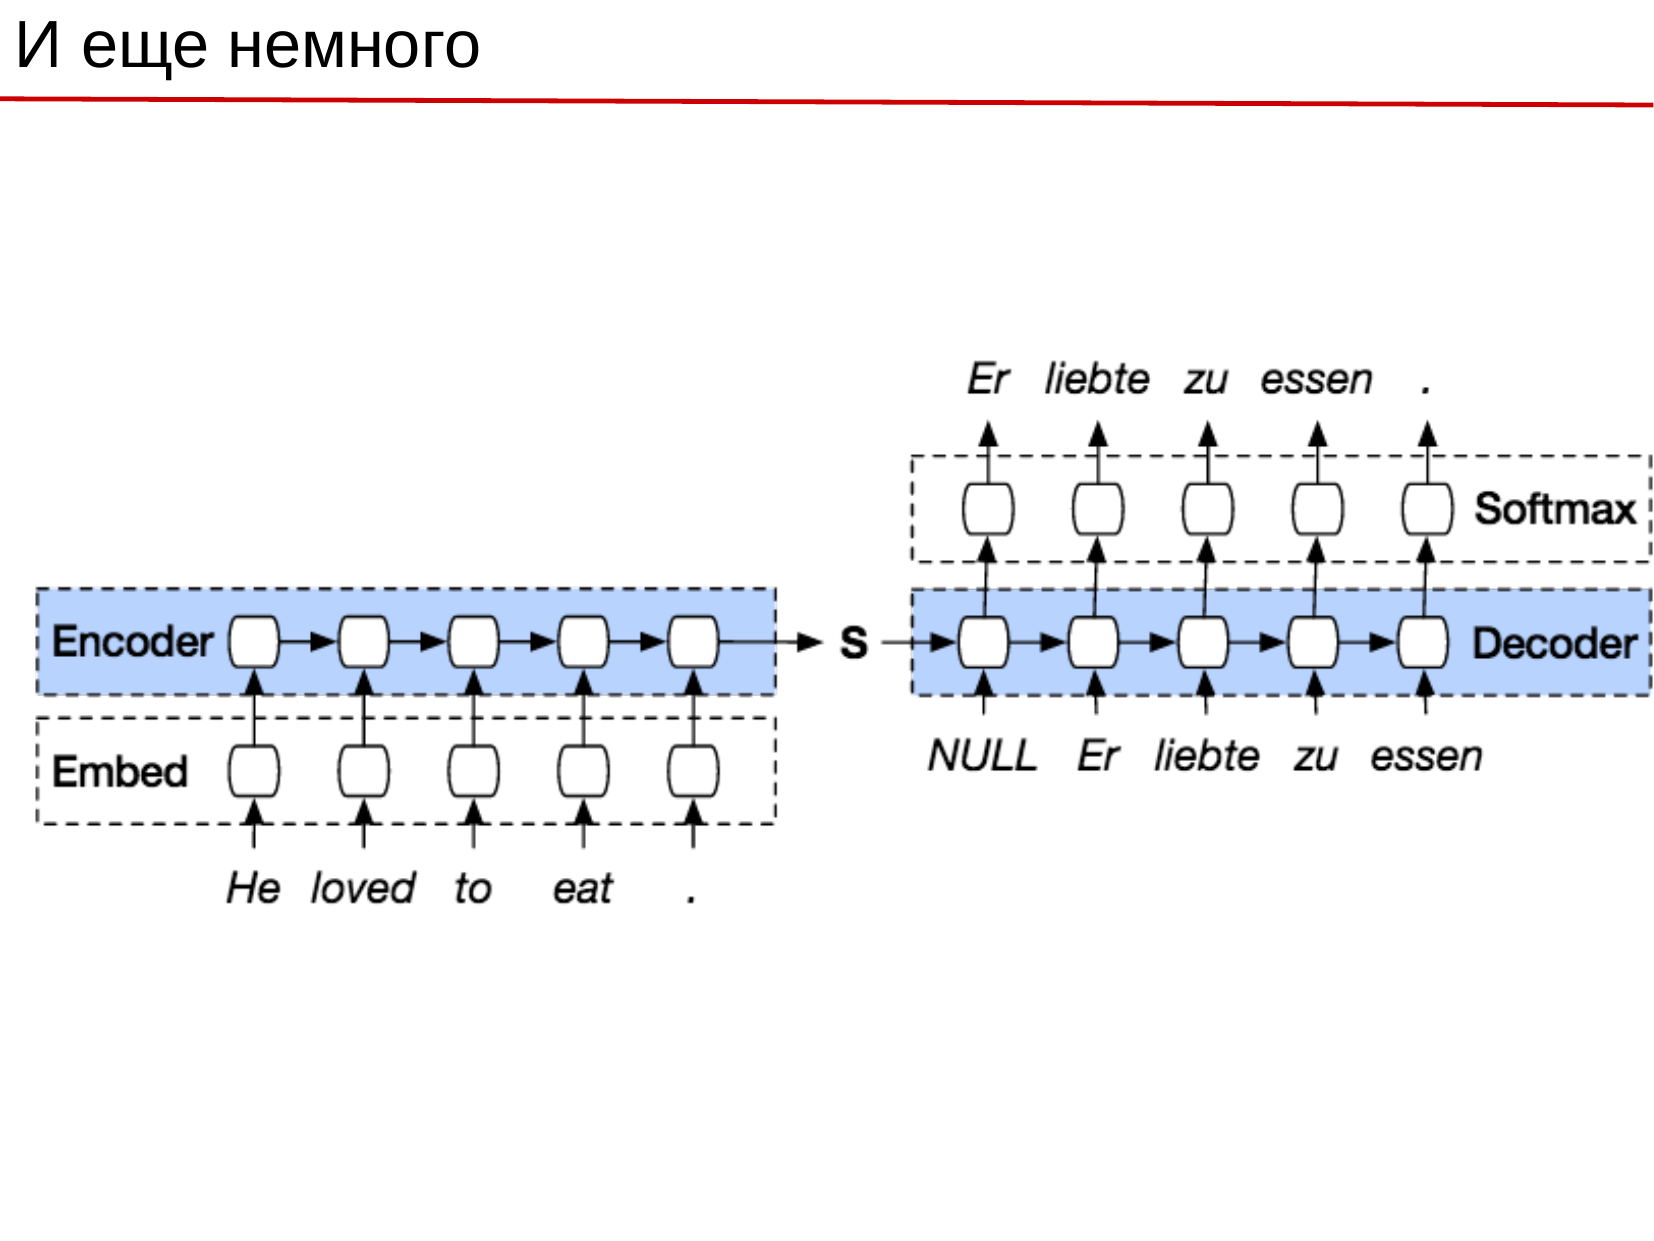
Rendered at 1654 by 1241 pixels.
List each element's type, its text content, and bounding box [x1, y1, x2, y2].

picture [30, 335, 1654, 931]
text_box И еще немного [0, 0, 1021, 90]
